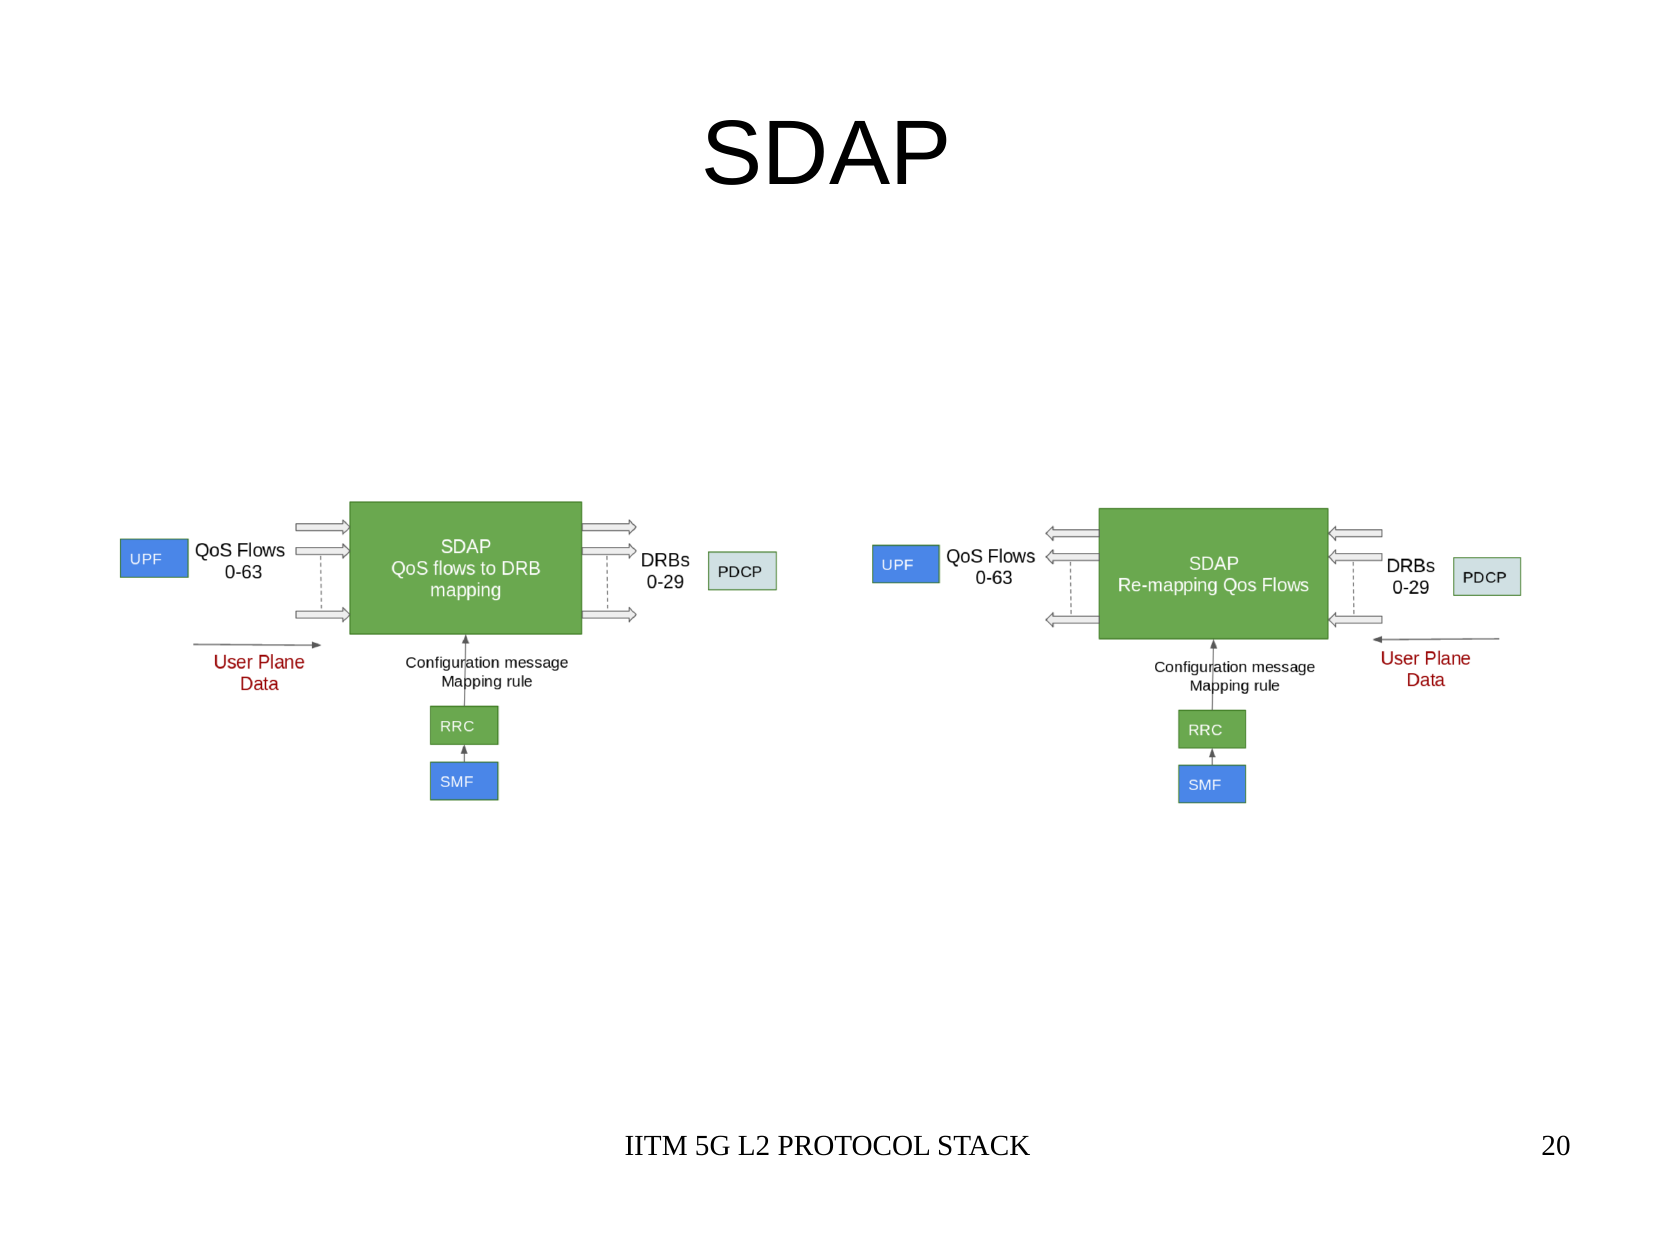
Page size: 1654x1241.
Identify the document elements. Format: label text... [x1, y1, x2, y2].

title SDAP [82, 49, 1571, 257]
picture [845, 459, 1572, 840]
picture [82, 459, 809, 841]
